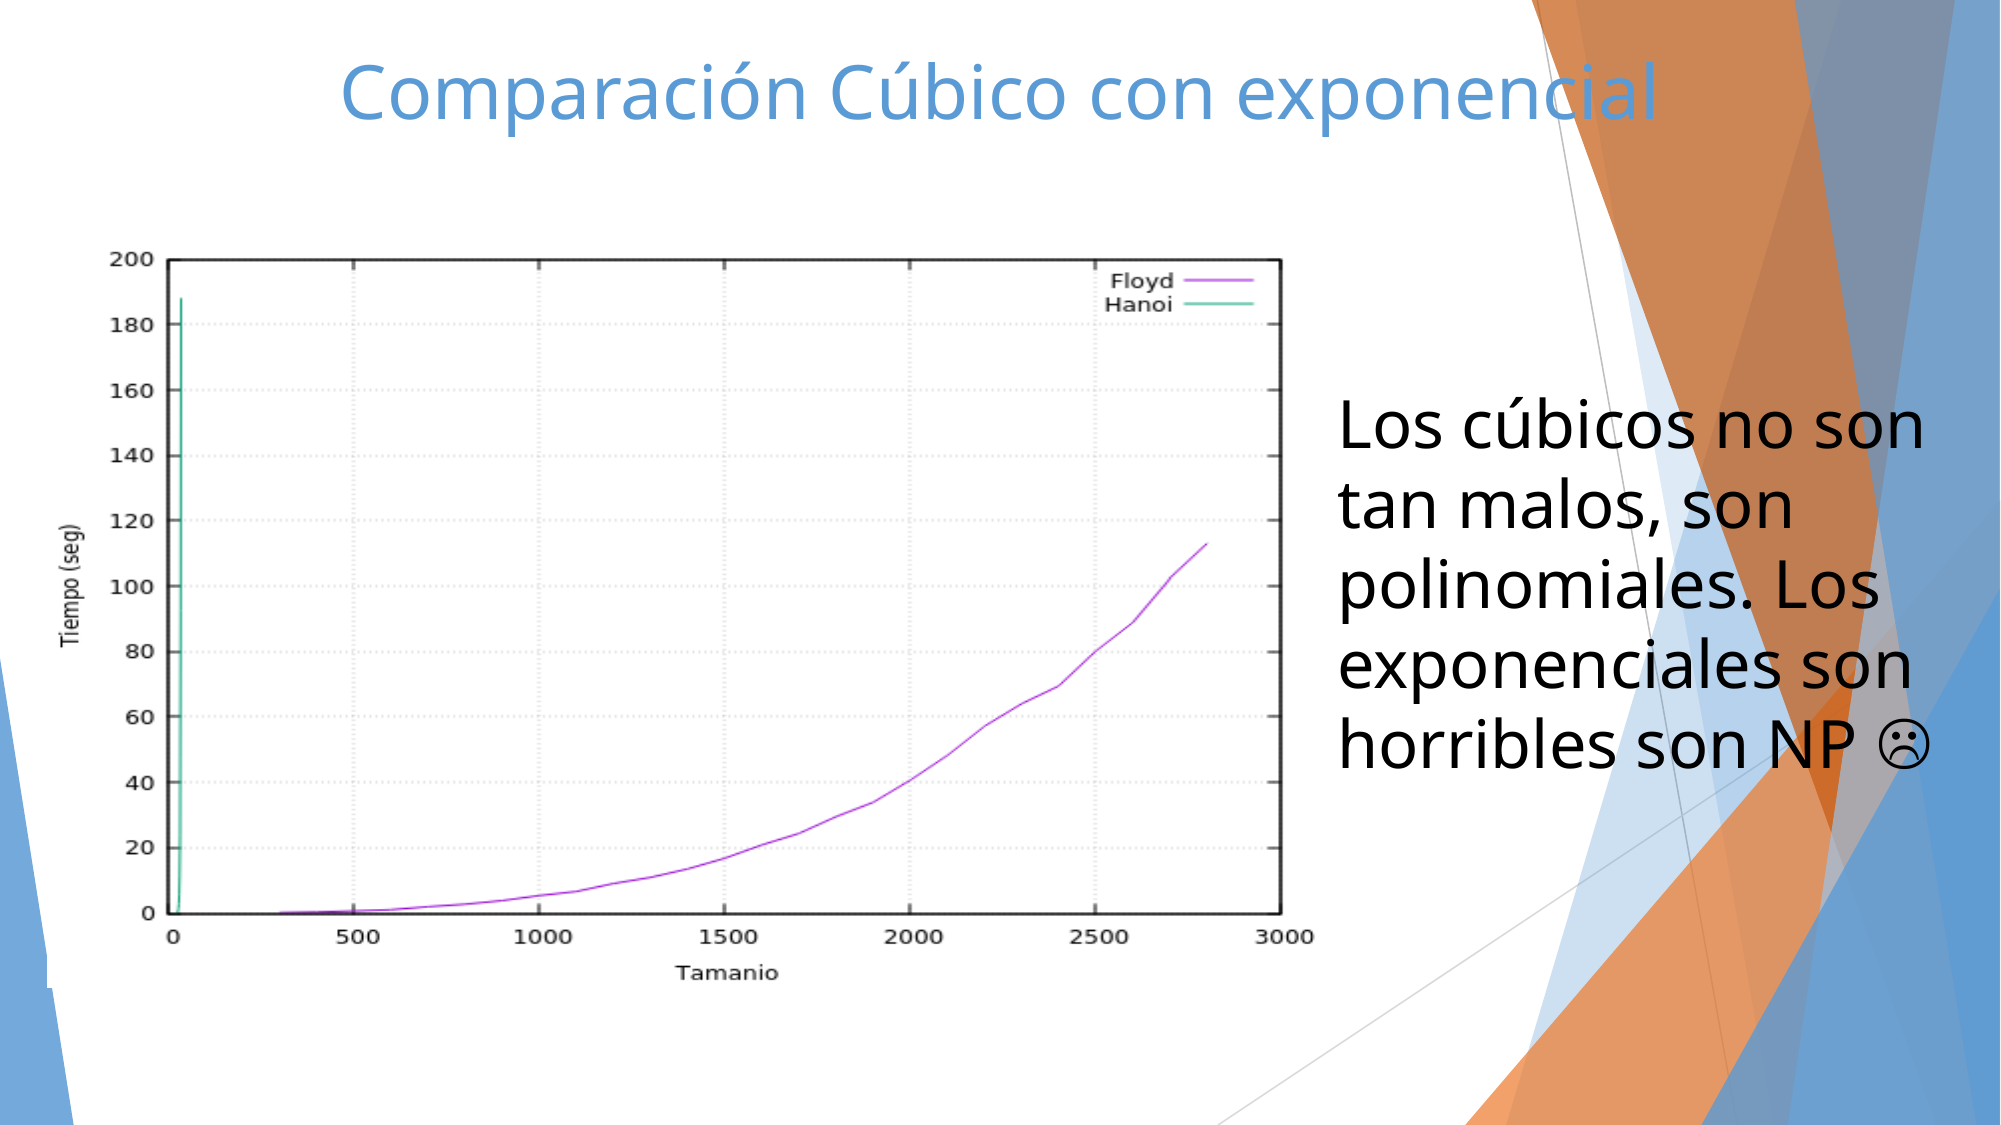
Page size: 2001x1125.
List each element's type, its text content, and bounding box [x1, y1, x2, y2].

title Comparación Cúbico con exponencial [0, 36, 2000, 148]
picture [47, 235, 1323, 988]
text_box Los cúbicos no son tan malos, son polinomiales. Los exponenciales son horribles son NP  [1323, 373, 2000, 850]
